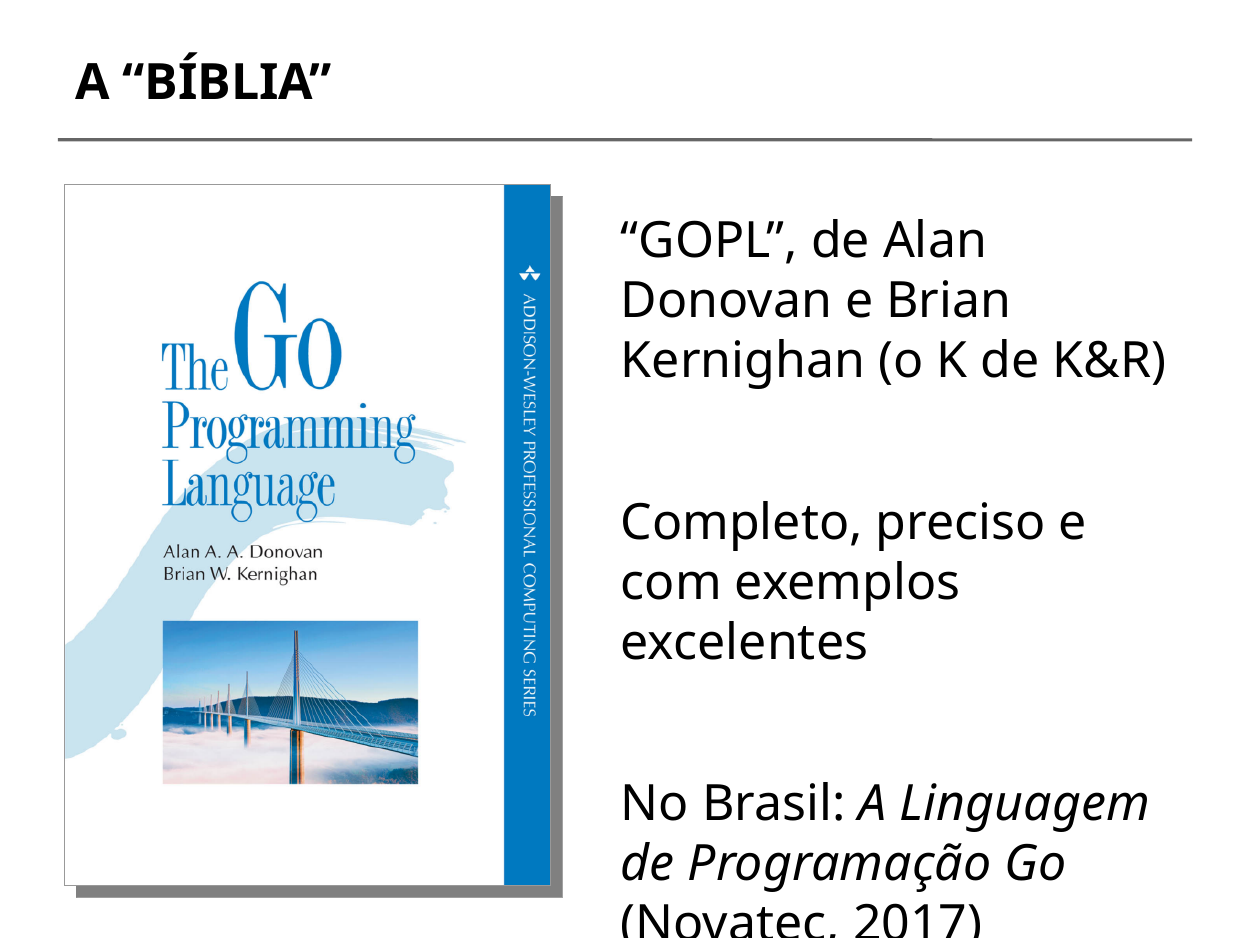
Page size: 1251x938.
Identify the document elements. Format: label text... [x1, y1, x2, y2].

title A “BÍBLIA” [62, 37, 1188, 122]
picture [64, 184, 551, 886]
list “GOPL”, de Alan Donovan e Brian Kernighan (o K de K&R) Completo, preciso e com exemplos excelentes No Brasil: A Linguagem de Programação Go (Novatec, 2017) [608, 194, 1211, 874]
